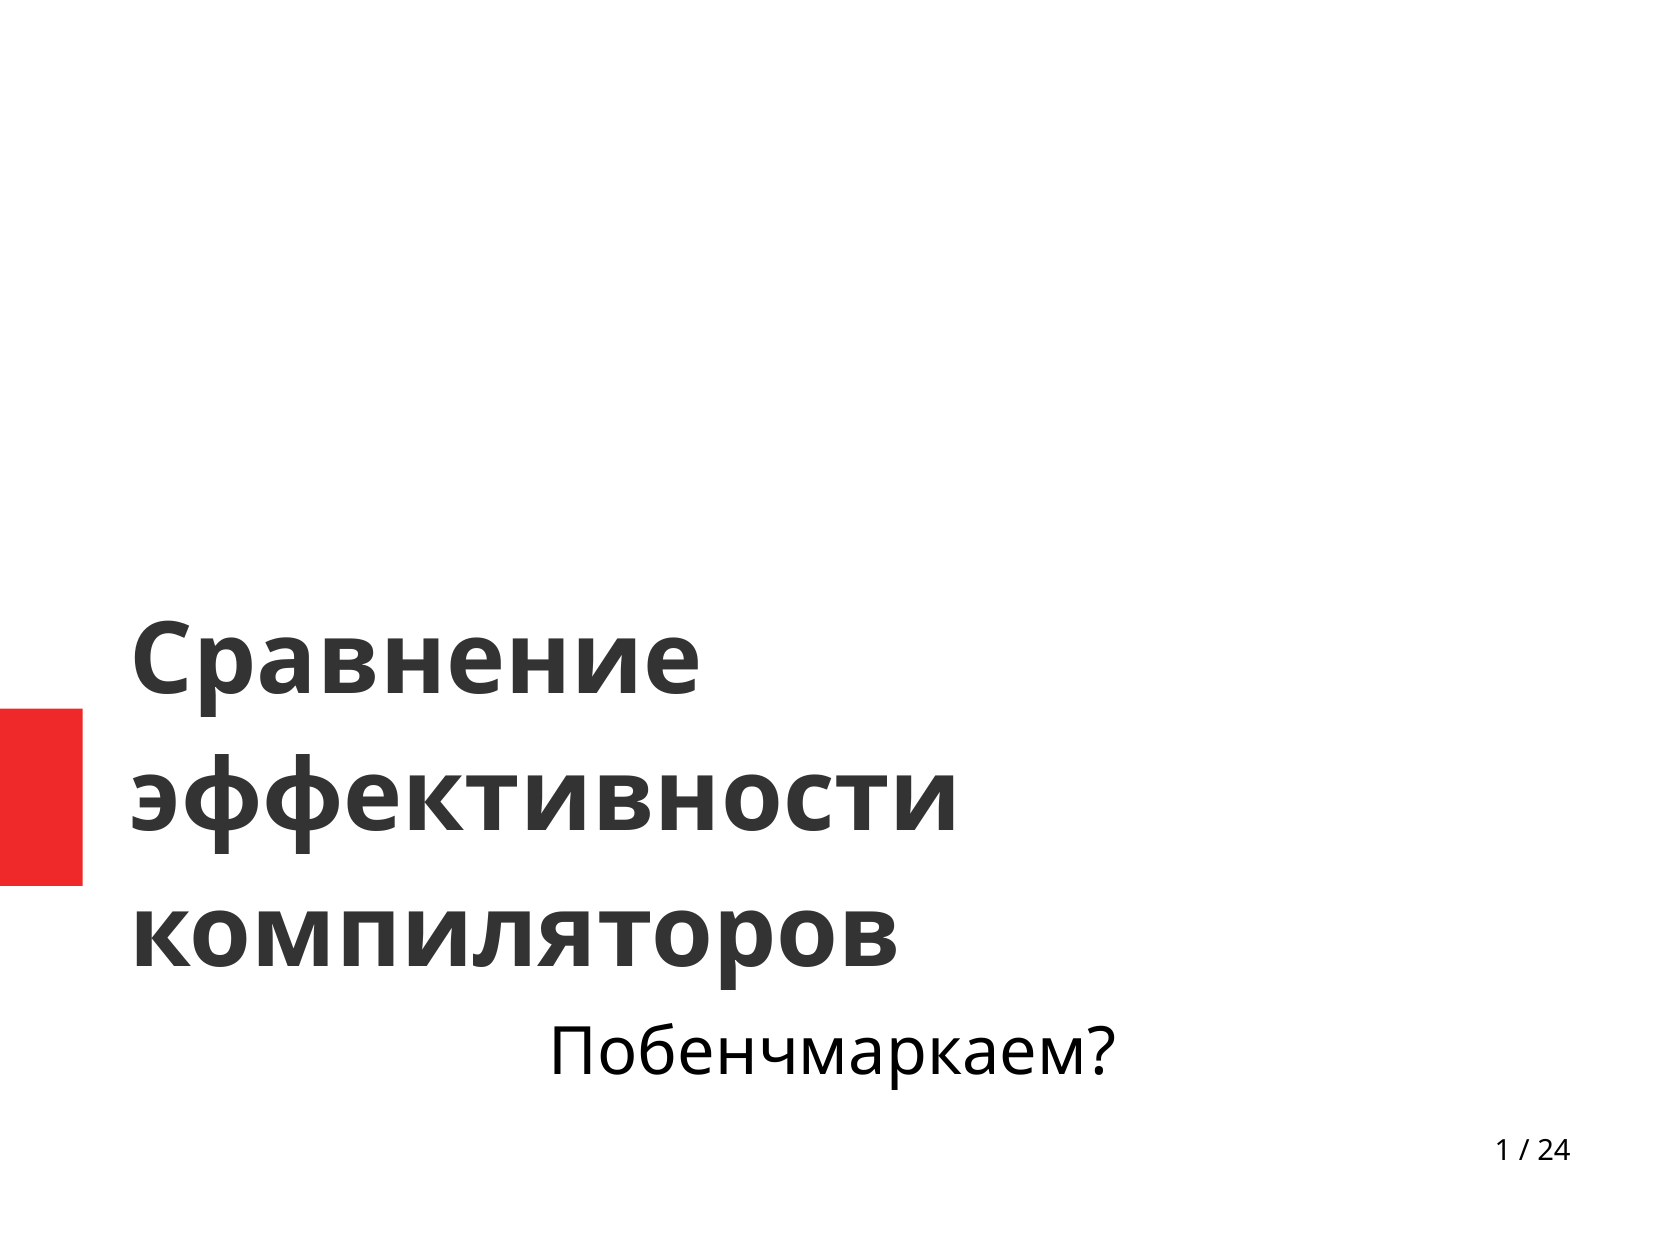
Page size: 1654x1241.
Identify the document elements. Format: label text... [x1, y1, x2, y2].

subtitle Побенчмаркаем? [129, 968, 1536, 1130]
title Сравнение эффективности компиляторов [129, 616, 1536, 966]
